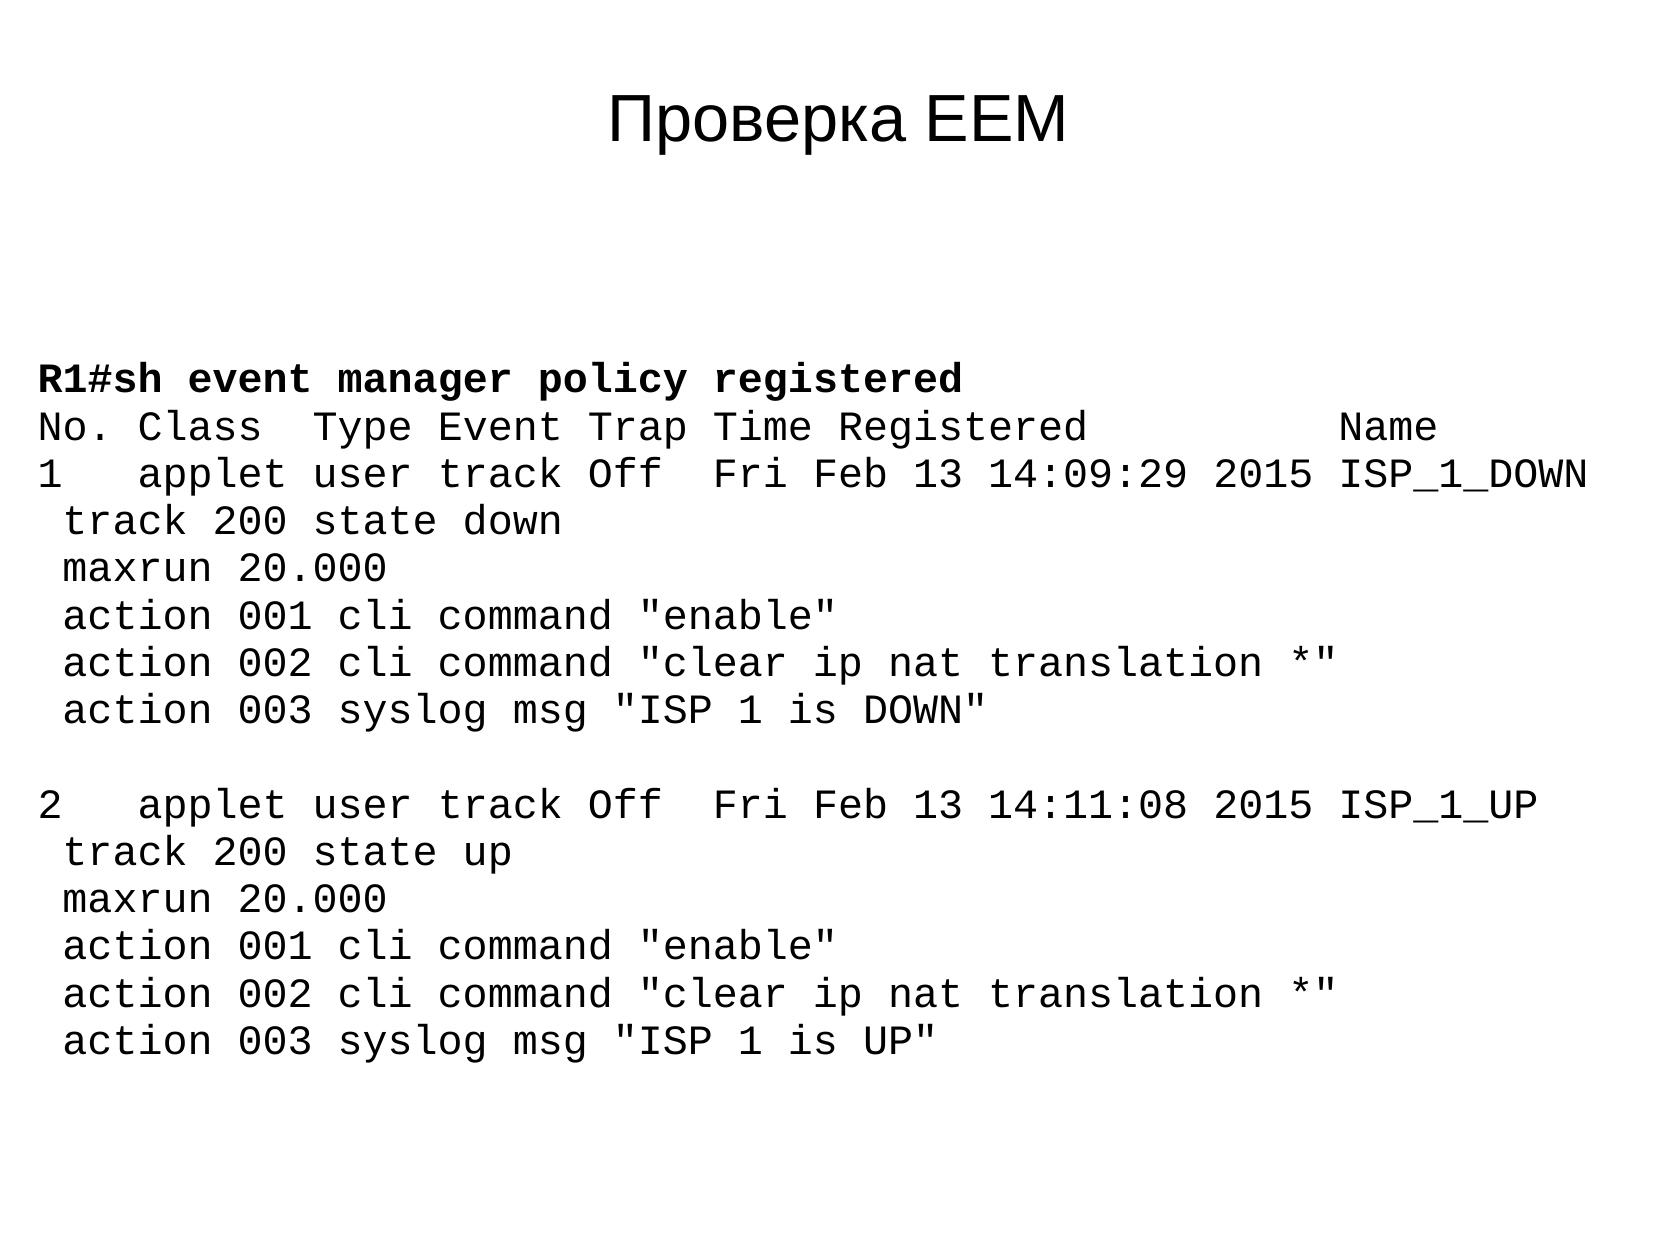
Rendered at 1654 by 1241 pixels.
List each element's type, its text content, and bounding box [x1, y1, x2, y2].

title Проверка EEM [82, 49, 1571, 188]
subtitle R1#sh event manager policy registered No. Class Type Event Trap Time Registered Name 1 applet user track Off Fri Feb 13 14:09:29 2015 ISP_1_DOWN track 200 state down maxrun 20.000 action 001 cli command "enable" action 002 cli command "clear ip nat translation *" action 003 syslog msg "ISP 1 is DOWN" 2 applet user track Off Fri Feb 13 14:11:08 2015 ISP_1_UP track 200 state up maxrun 20.000 action 001 cli command "enable" action 002 cli command "clear ip nat translation *" action 003 syslog msg "ISP 1 is UP" [37, 262, 1613, 1163]
